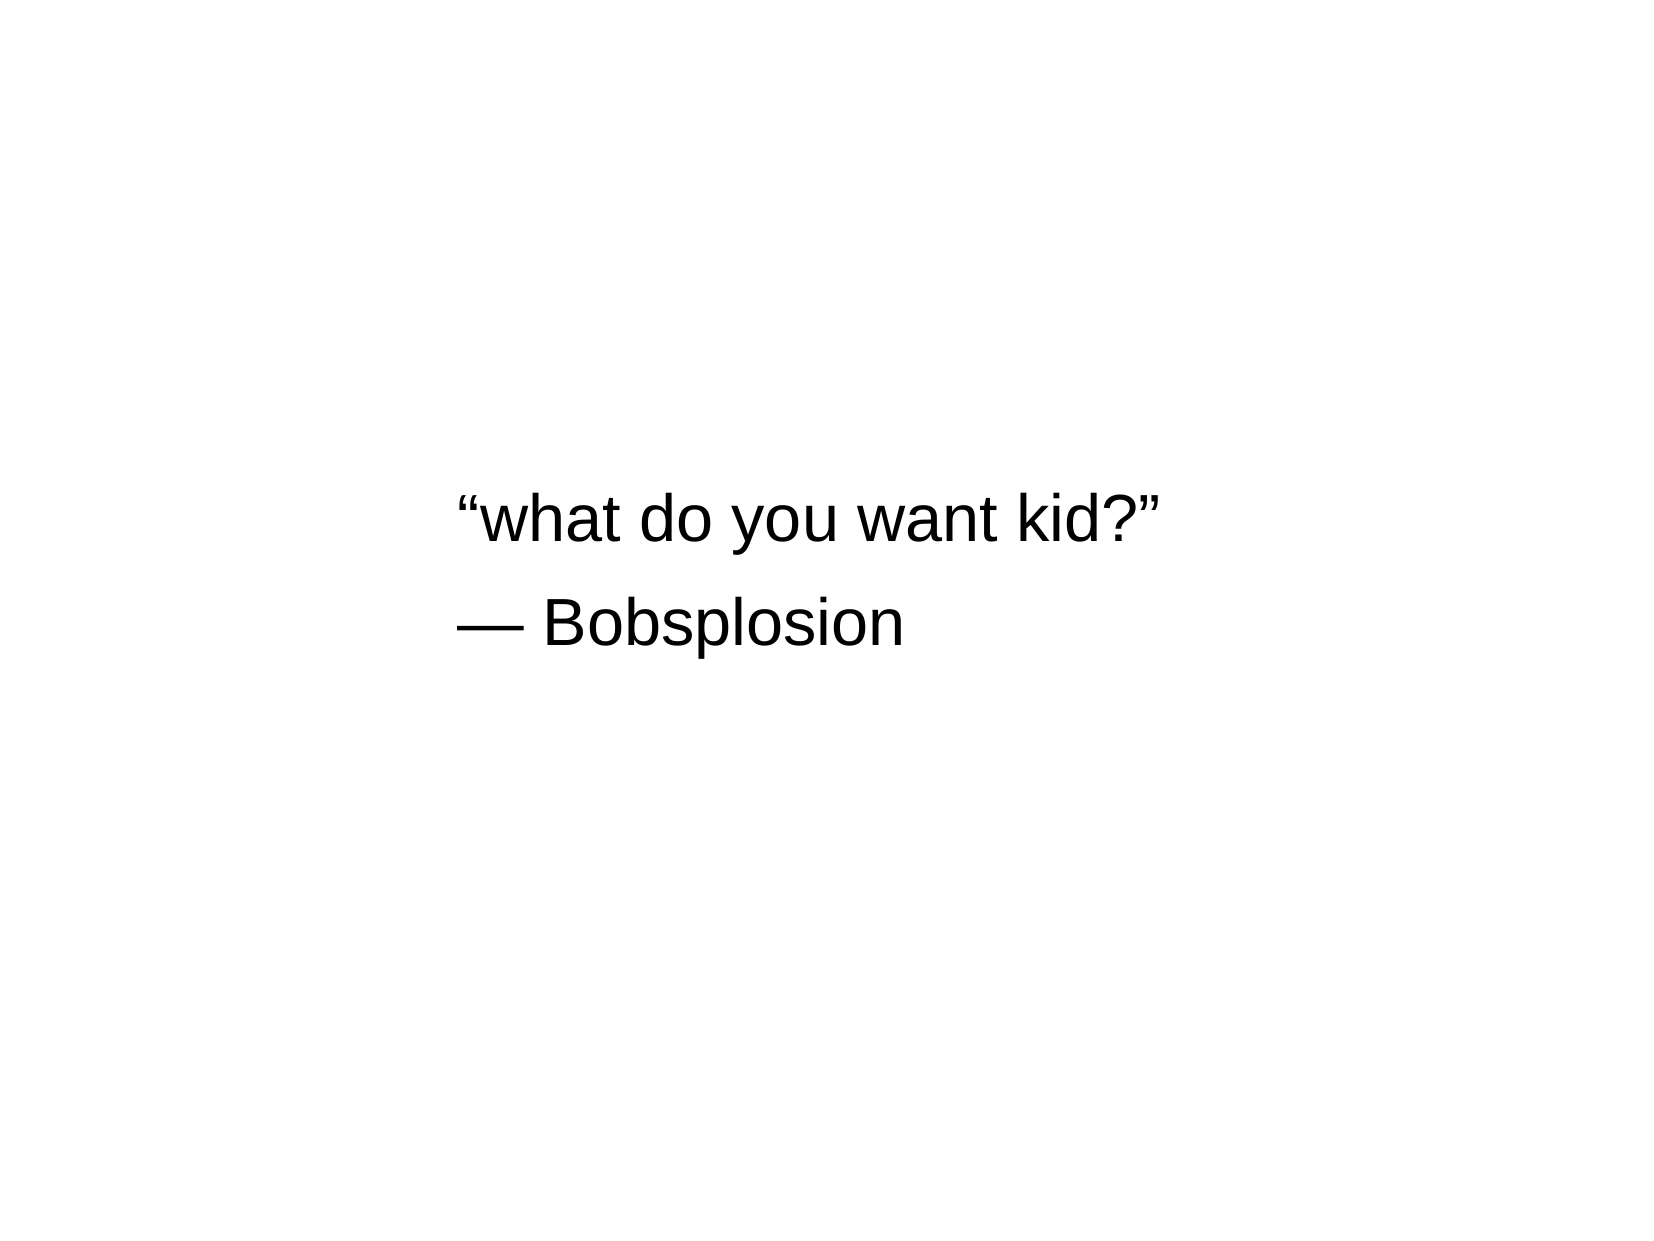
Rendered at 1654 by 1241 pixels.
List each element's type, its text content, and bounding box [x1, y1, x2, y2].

list “what do you want kid?” — Bobsplosion [386, 480, 1654, 1201]
